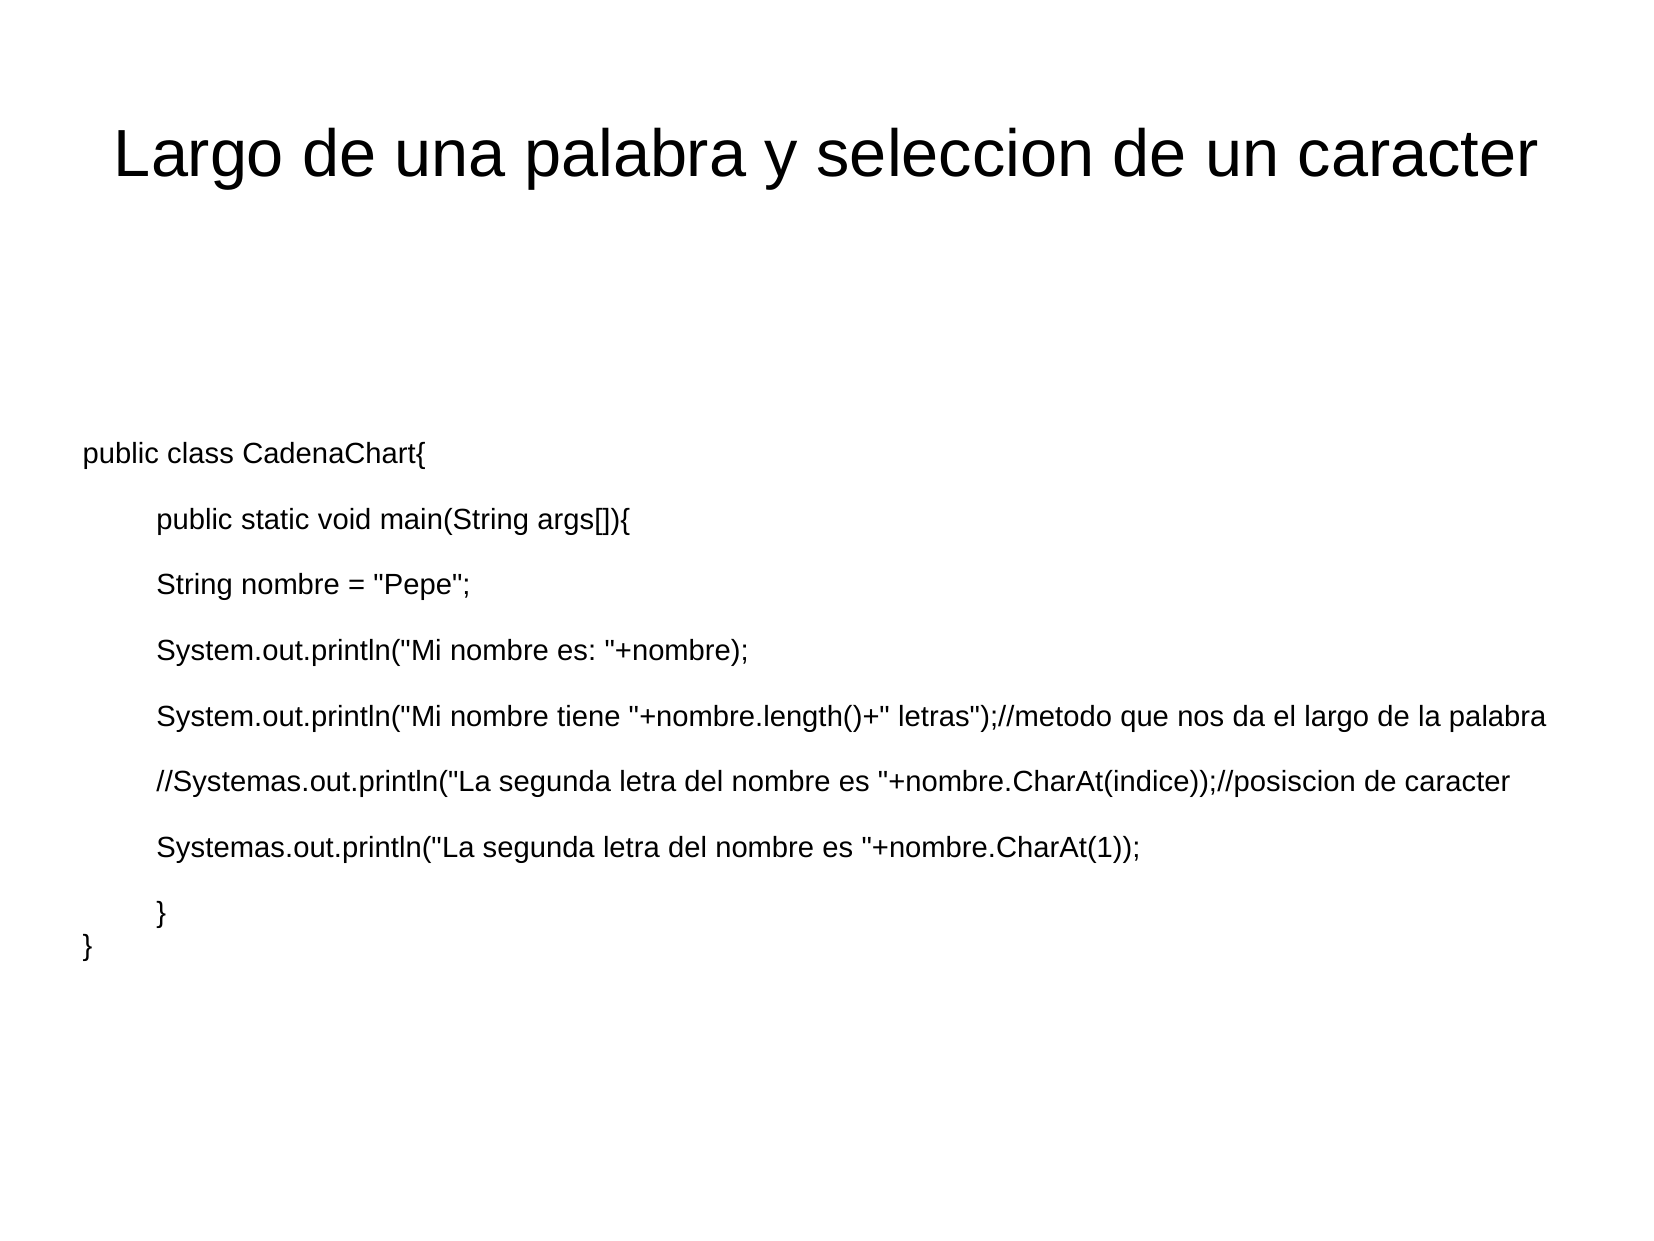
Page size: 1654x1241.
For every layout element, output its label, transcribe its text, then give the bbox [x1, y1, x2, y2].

title Largo de una palabra y seleccion de un caracter [82, 49, 1571, 257]
subtitle public class CadenaChart{ public static void main(String args[]){ String nombre = "Pepe"; System.out.println("Mi nombre es: "+nombre); System.out.println("Mi nombre tiene "+nombre.length()+" letras");//metodo que nos da el largo de la palabra //Systemas.out.println("La segunda letra del nombre es "+nombre.CharAt(indice));//posiscion de caracter Systemas.out.println("La segunda letra del nombre es "+nombre.CharAt(1)); } } [82, 290, 1571, 1109]
